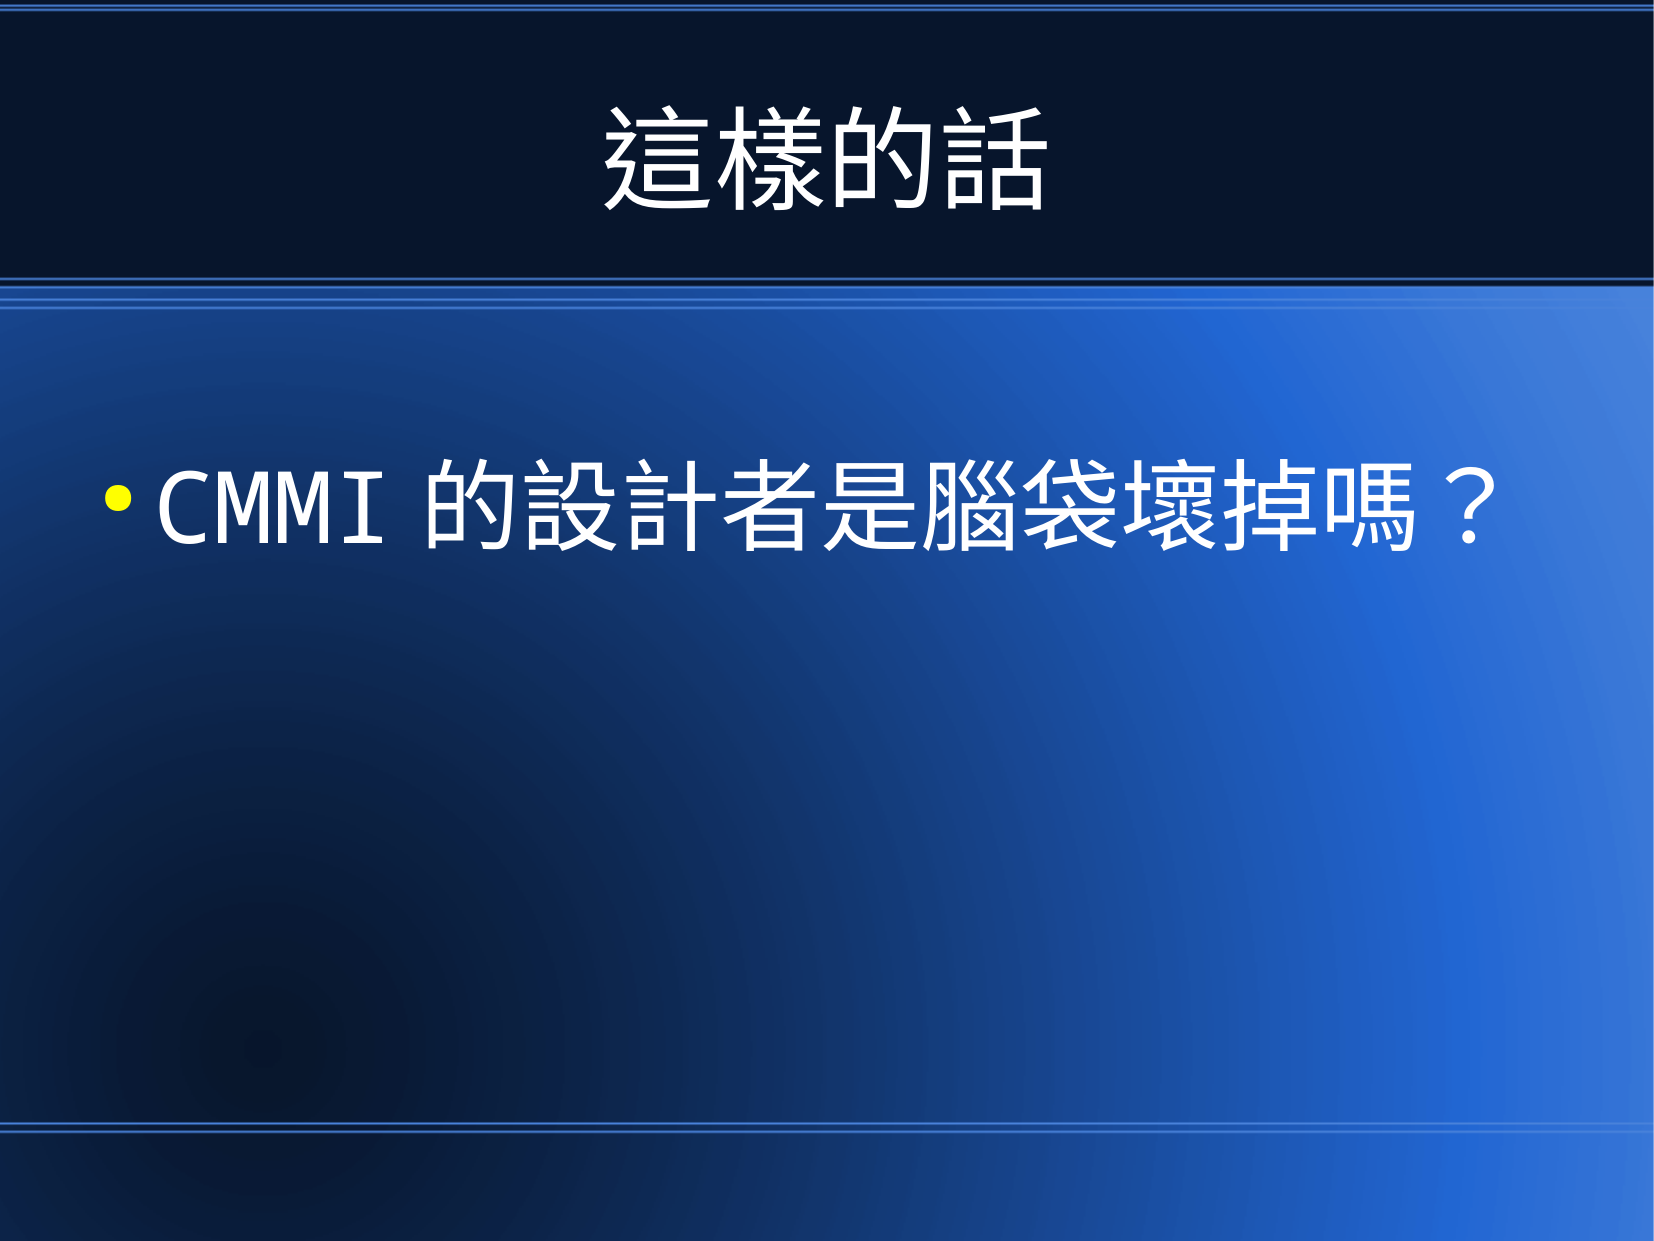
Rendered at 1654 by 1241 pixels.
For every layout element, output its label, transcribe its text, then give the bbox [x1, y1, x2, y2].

picture [0, 0, 1654, 1241]
list CMMI的設計者是腦袋壞掉嗎？ [82, 355, 1571, 1241]
title 這樣的話 [82, 49, 1571, 257]
